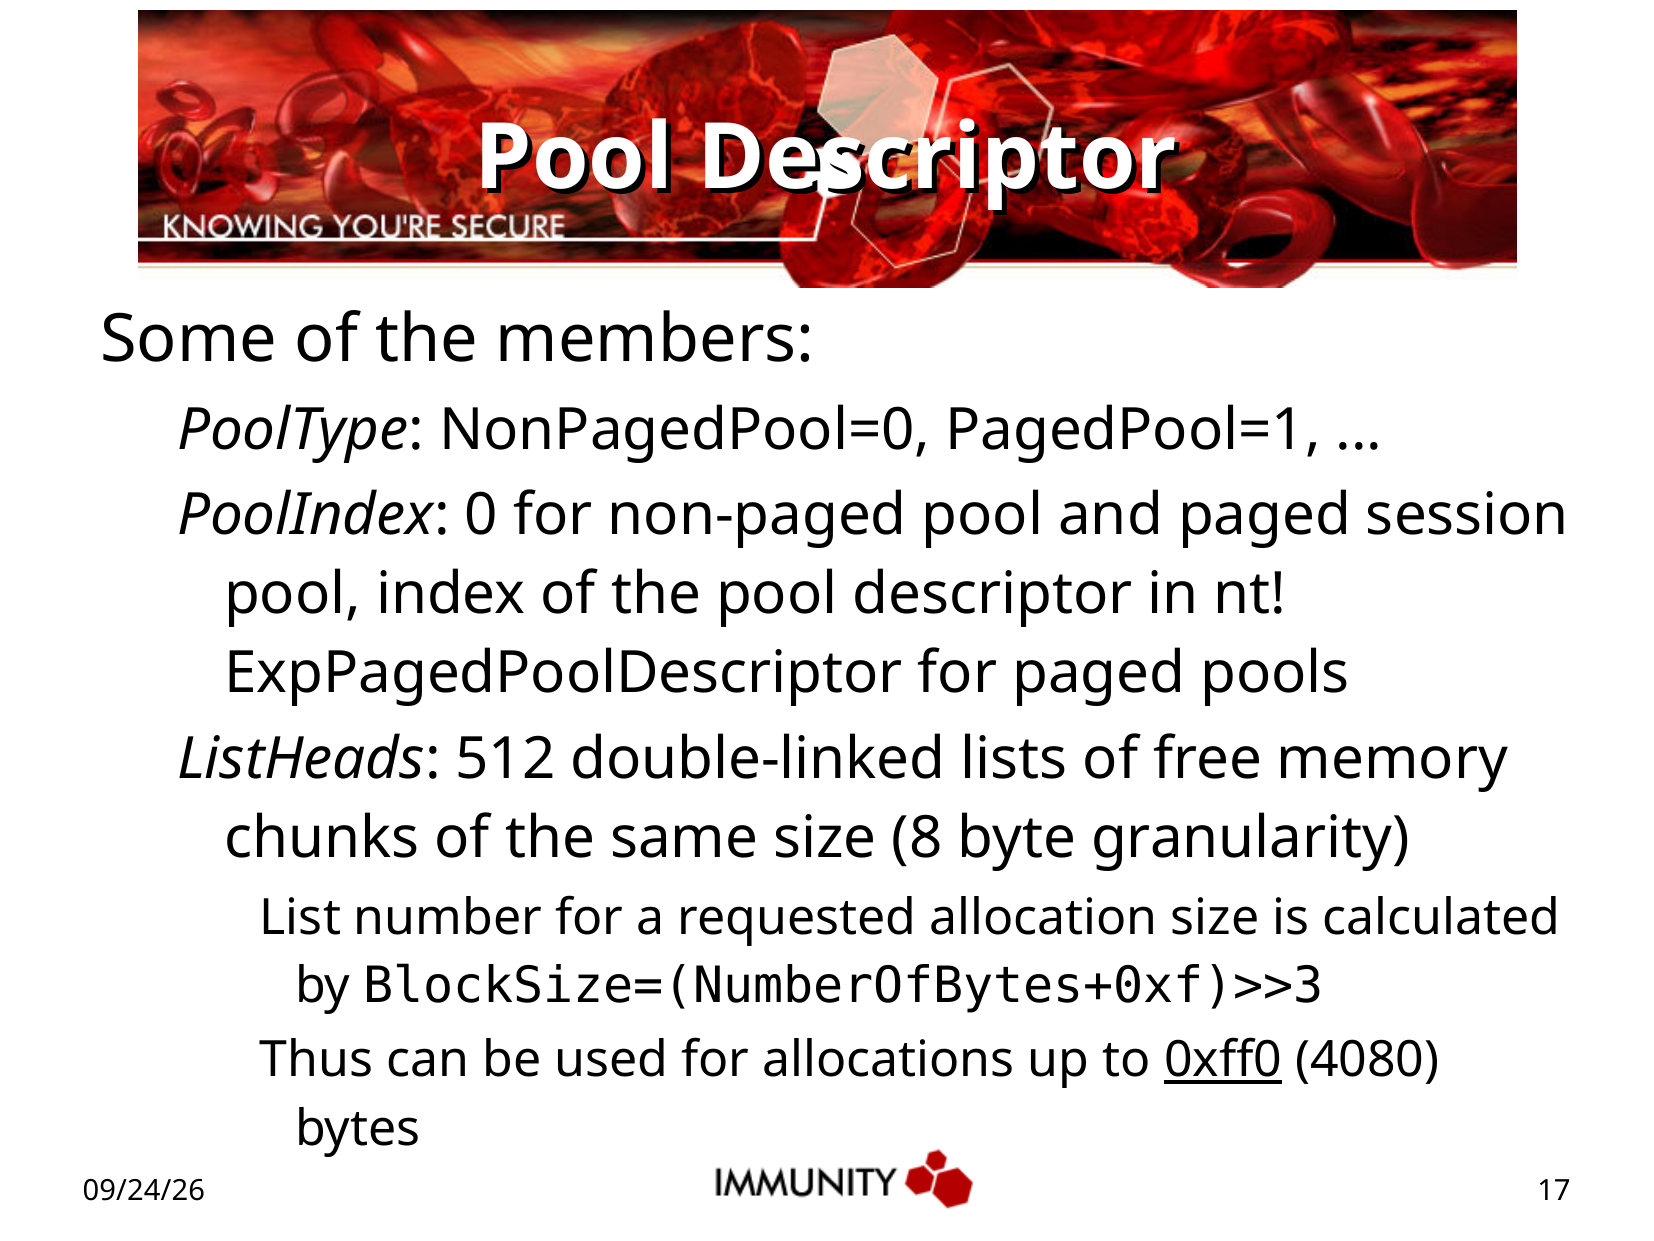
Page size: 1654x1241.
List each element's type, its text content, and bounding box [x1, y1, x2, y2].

list Some of the members: PoolType: NonPagedPool=0, PagedPool=1, ... PoolIndex: 0 for non-paged pool and paged session pool, index of the pool descriptor in nt!ExpPagedPoolDescriptor for paged pools ListHeads: 512 double-linked lists of free memory chunks of the same size (8 byte granularity) List number for a requested allocation size is calculated by BlockSize=(NumberOfBytes+0xf)>>3 Thus can be used for allocations up to 0xff0 (4080) bytes [82, 290, 1571, 1094]
picture [138, 250, 1517, 288]
picture [694, 1130, 984, 1235]
picture [138, 10, 1517, 56]
title Pool Descriptor [82, 56, 1571, 250]
